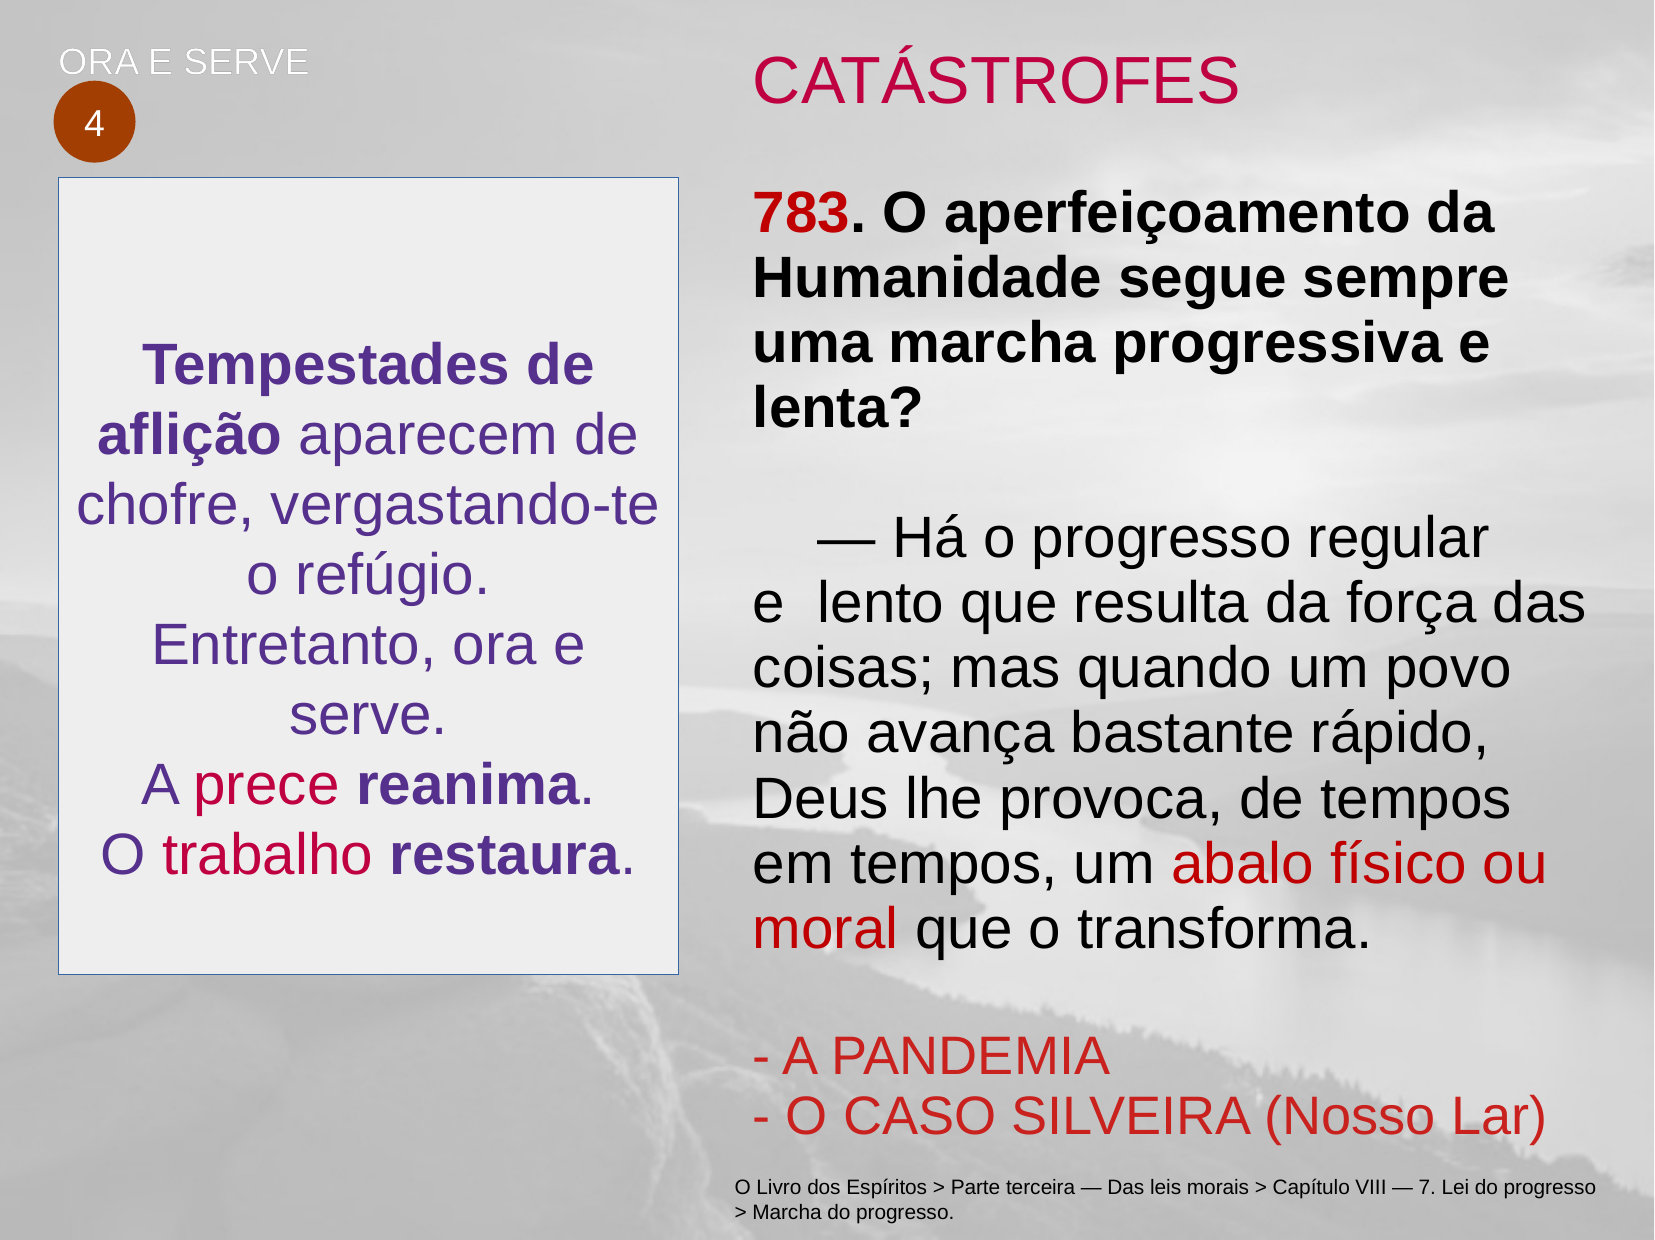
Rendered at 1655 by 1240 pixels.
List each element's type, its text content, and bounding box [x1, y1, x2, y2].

text_box ORA E SERVE [43, 29, 325, 87]
text_box 4 [53, 80, 136, 163]
text_box 783. O aperfeiçoamento da Humanidade segue sempre uma marcha progressiva e lenta? — Há o progresso regular e lento que resulta da força das coisas; mas quando um povo não avança bastante rápido, Deus lhe provoca, de tempos em tempos, um abalo físico ou moral que o transforma. - A PANDEMIA - O CASO SILVEIRA (Nosso Lar) [738, 172, 1624, 1122]
picture [0, 0, 1655, 1240]
text_box O Livro dos Espíritos > Parte terceira — Das leis morais > Capítulo VIII — 7. Lei do progresso > Marcha do progresso. [719, 1166, 1612, 1228]
text_box CATÁSTROFES [738, 29, 1489, 119]
text_box Tempestades de aflição aparecem de chofre, vergastando-te o refúgio. Entretanto, ora e serve. A prece reanima. O trabalho restaura. [58, 177, 679, 975]
